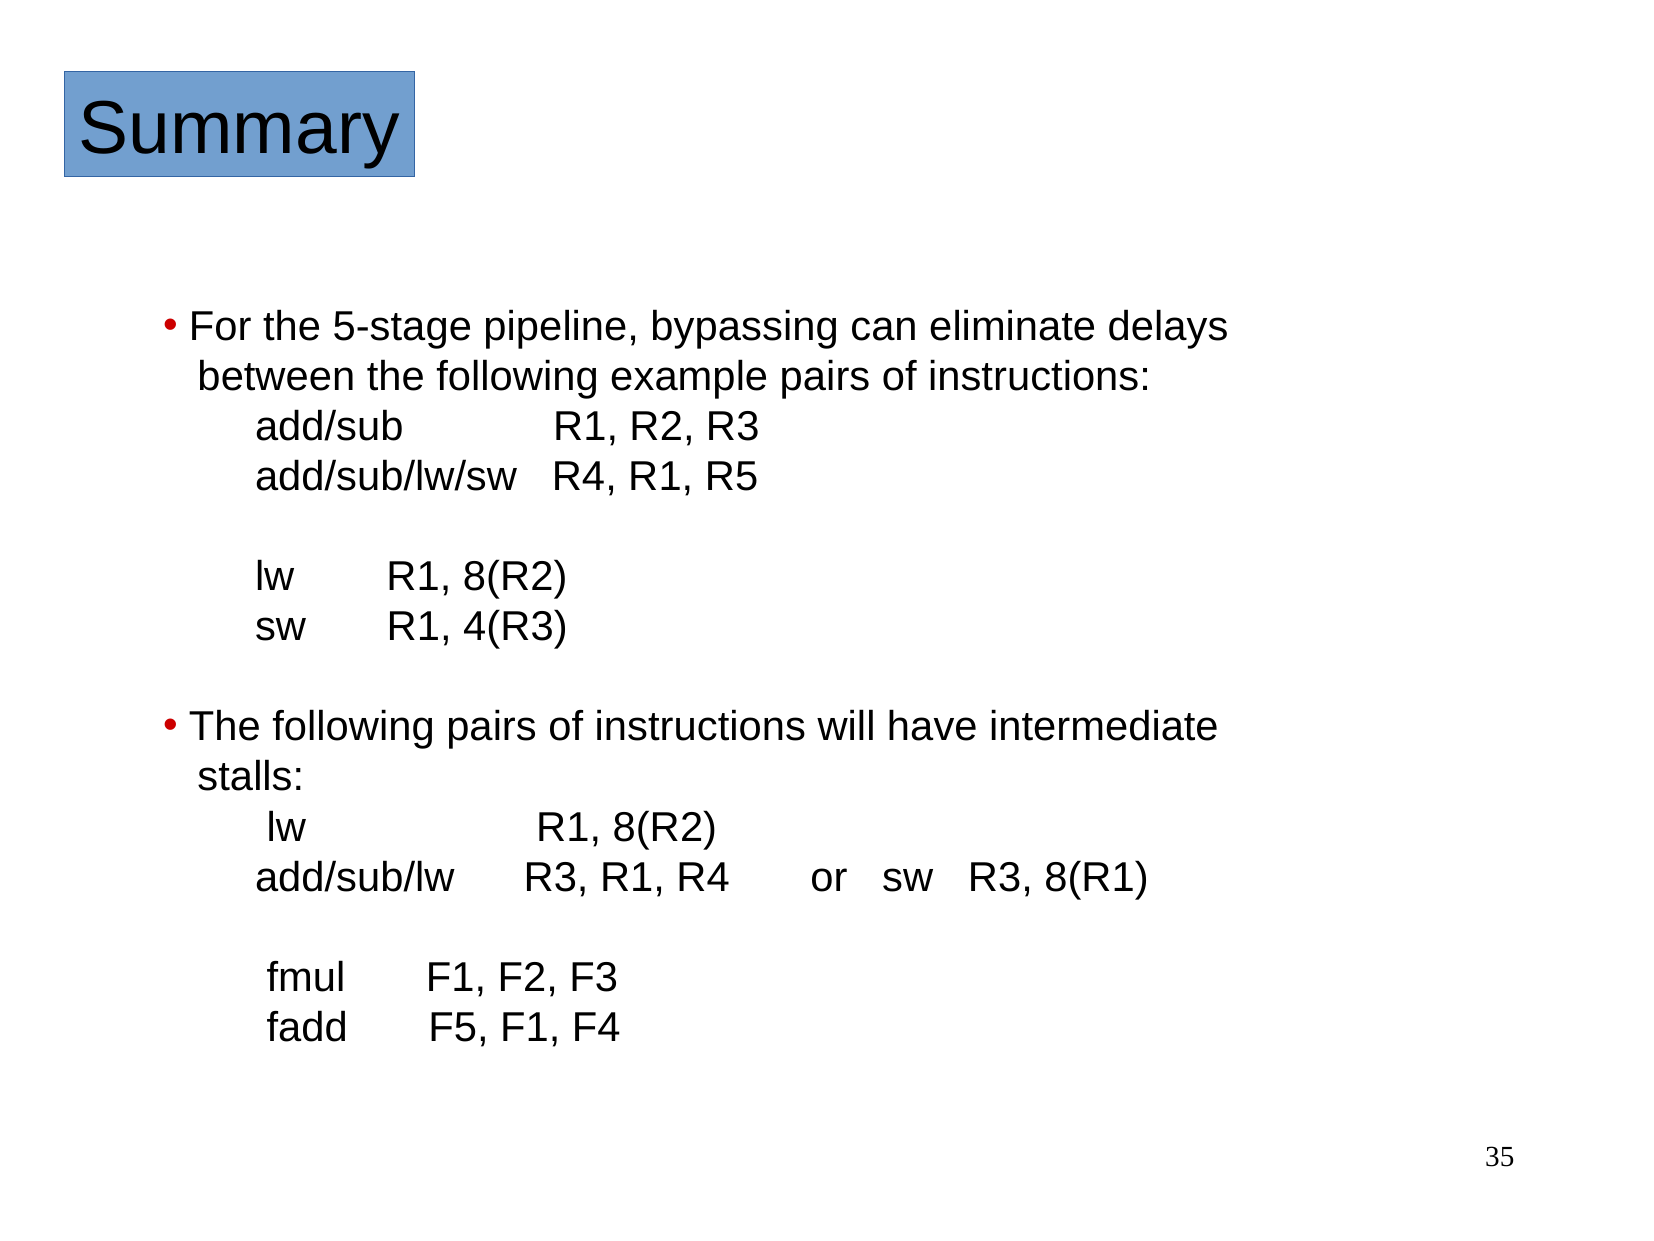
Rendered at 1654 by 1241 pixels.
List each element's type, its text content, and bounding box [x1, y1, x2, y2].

text_box <number> [1184, 1129, 1530, 1213]
text_box Summary [64, 71, 415, 177]
text_box For the 5-stage pipeline, bypassing can eliminate delays between the following example pairs of instructions: add/sub R1, R2, R3 add/sub/lw/sw R4, R1, R5 lw R1, 8(R2) sw R1, 4(R3) The following pairs of instructions will have intermediate stalls: lw R1, 8(R2) add/sub/lw R3, R1, R4 or sw R3, 8(R1) fmul F1, F2, F3 fadd F5, F1, F4 [148, 291, 1245, 1058]
